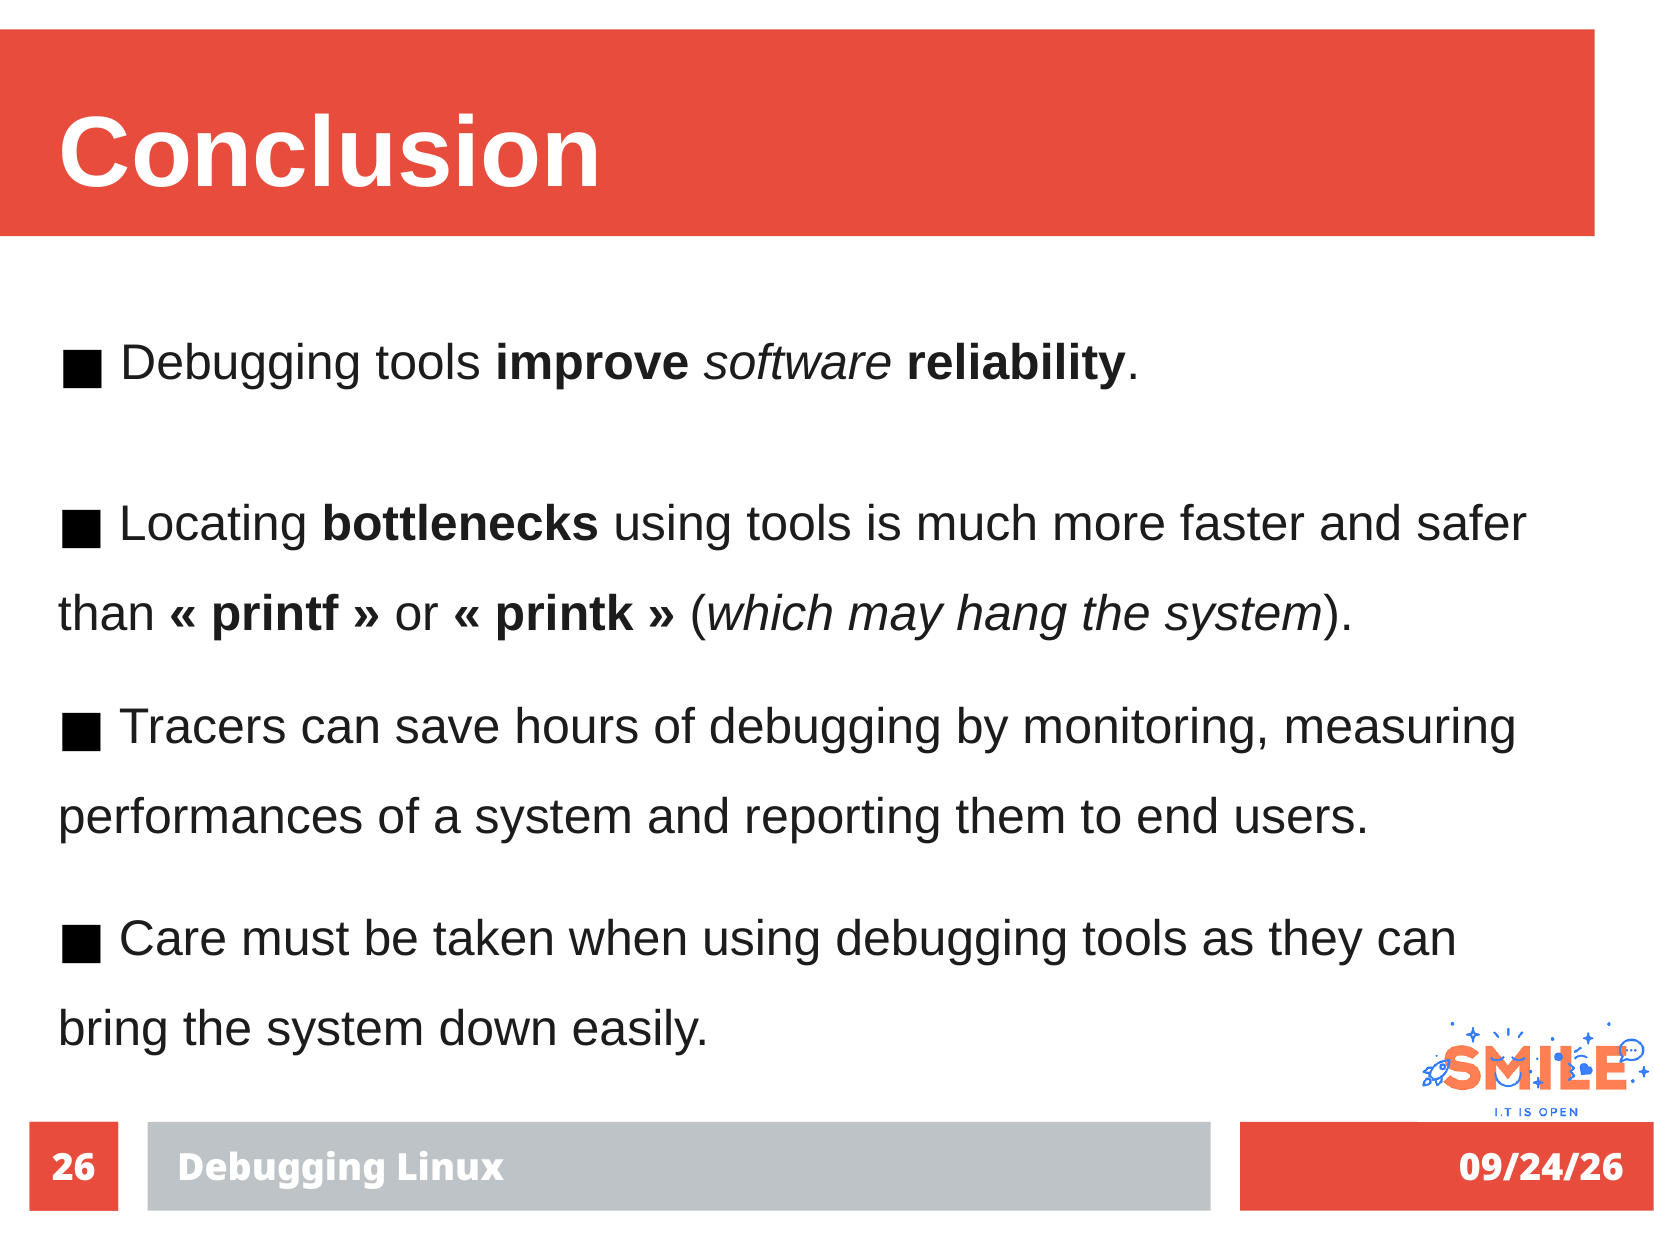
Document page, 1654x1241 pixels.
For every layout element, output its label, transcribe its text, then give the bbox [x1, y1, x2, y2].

picture [1417, 1019, 1653, 1122]
text_box Conclusion [58, 58, 1595, 207]
text_box Care must be taken when using debugging tools as they can bring the system down easily. [57, 875, 1564, 963]
text_box Debugging tools improve software reliability. [58, 299, 1565, 387]
text_box Tracers can save hours of debugging by monitoring, measuring performances of a system and reporting them to end users. [57, 663, 1564, 751]
text_box Locating bottlenecks using tools is much more faster and safer than « printf » or « printk » (which may hang the system). [57, 460, 1564, 548]
